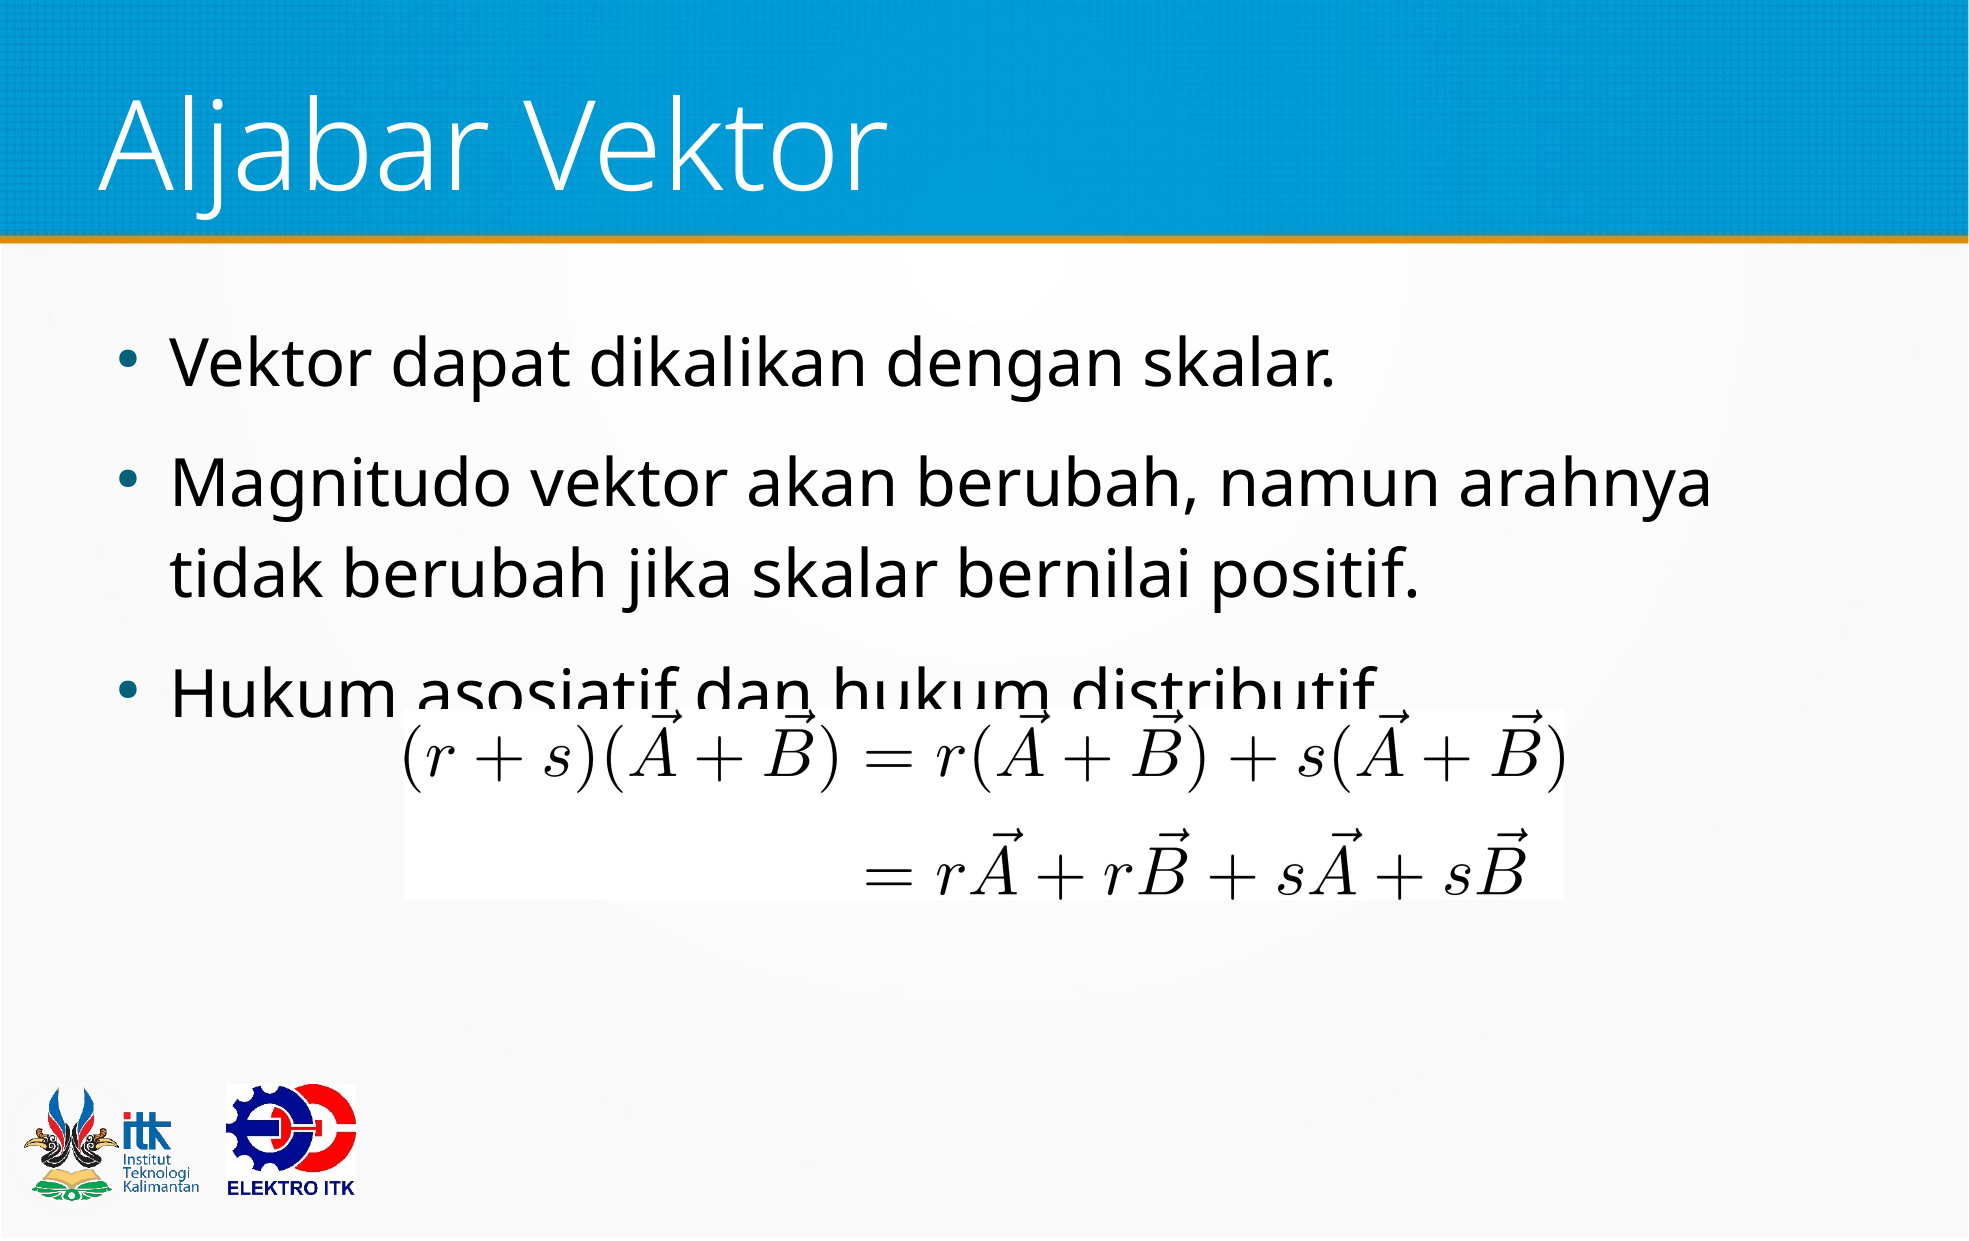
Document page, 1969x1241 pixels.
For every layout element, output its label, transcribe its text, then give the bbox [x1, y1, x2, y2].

title Aljabar Vektor [98, 19, 1870, 227]
list Vektor dapat dikalikan dengan skalar. Magnitudo vektor akan berubah, namun arahnya tidak berubah jika skalar bernilai positif. Hukum asosiatif dan hukum distributif [98, 315, 1861, 1081]
picture [0, 233, 1969, 1241]
